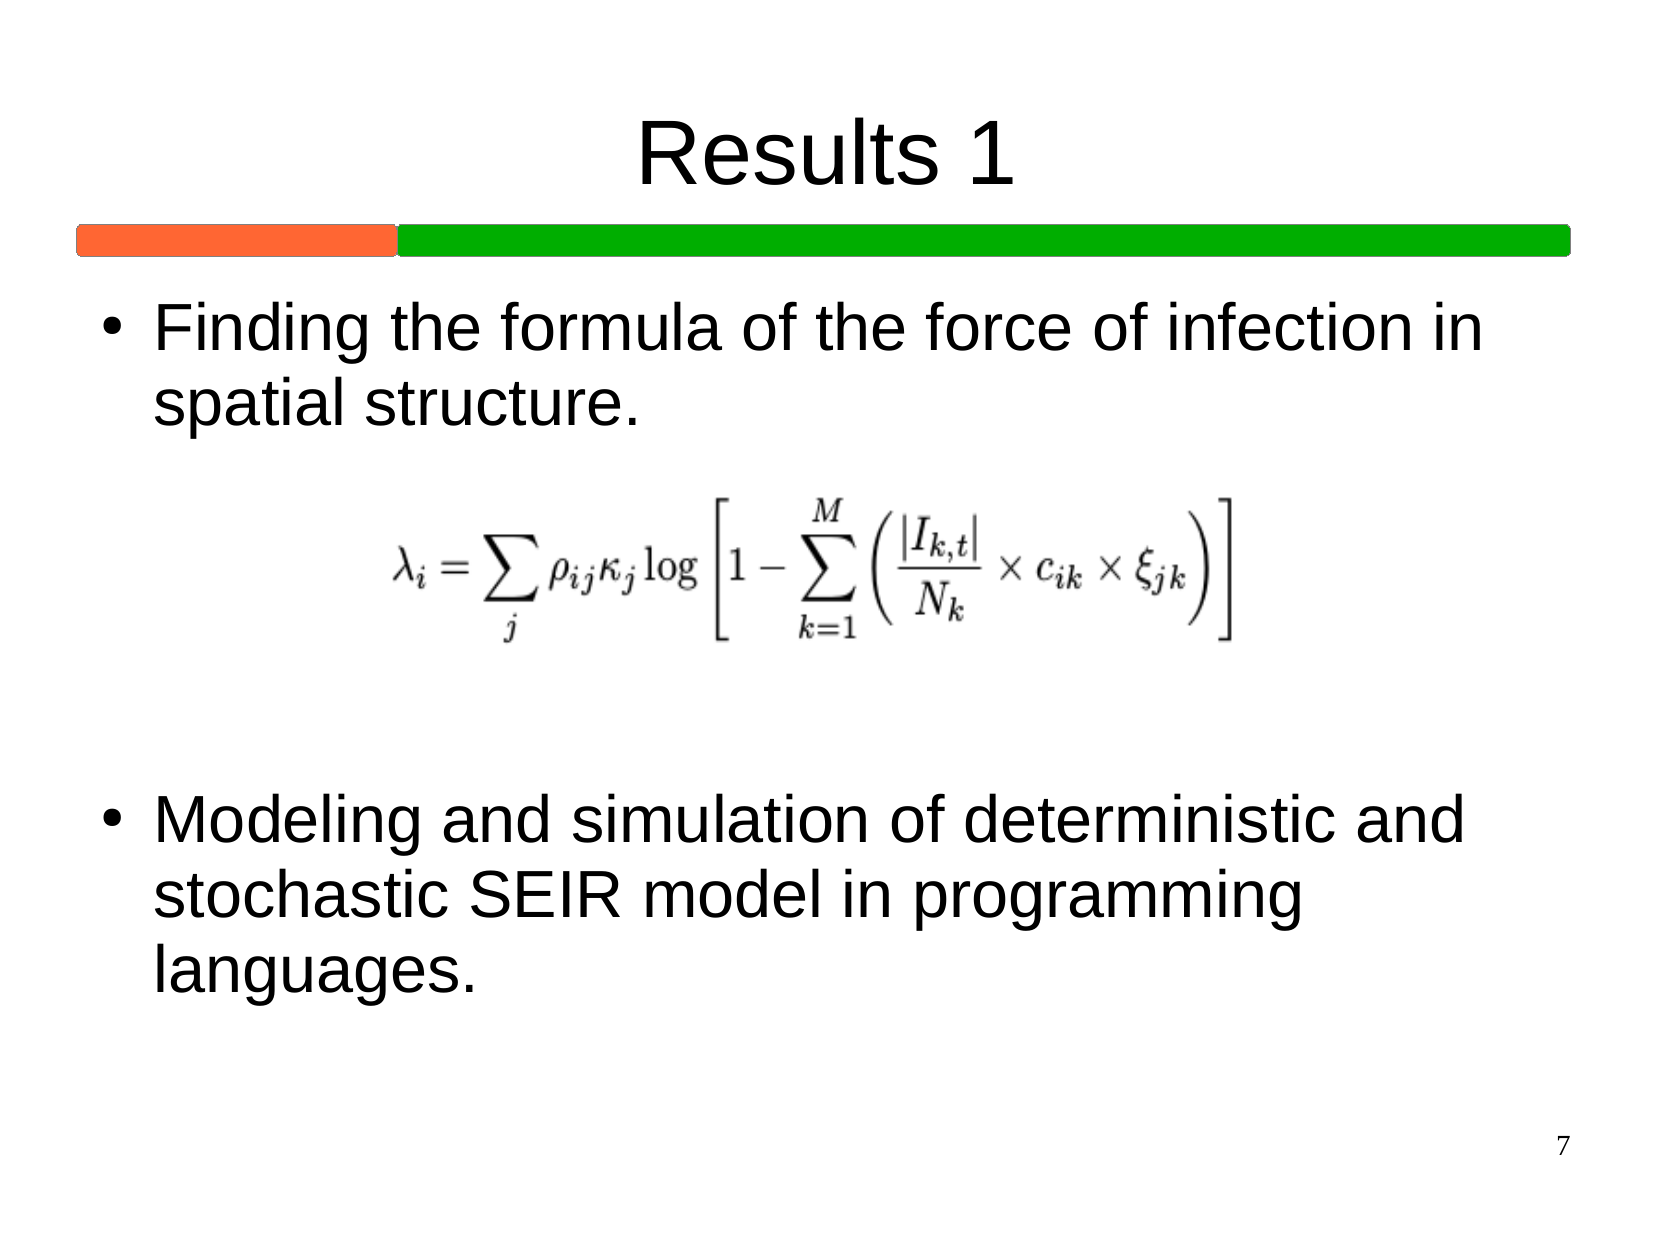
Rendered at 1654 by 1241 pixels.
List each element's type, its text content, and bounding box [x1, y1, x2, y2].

picture [351, 436, 1276, 697]
text_box [76, 224, 1571, 257]
title Results 1 [82, 49, 1571, 227]
list Finding the formula of the force of infection in spatial structure. Modeling and simulation of deterministic and stochastic SEIR model in programming languages​​. [82, 290, 1538, 1010]
